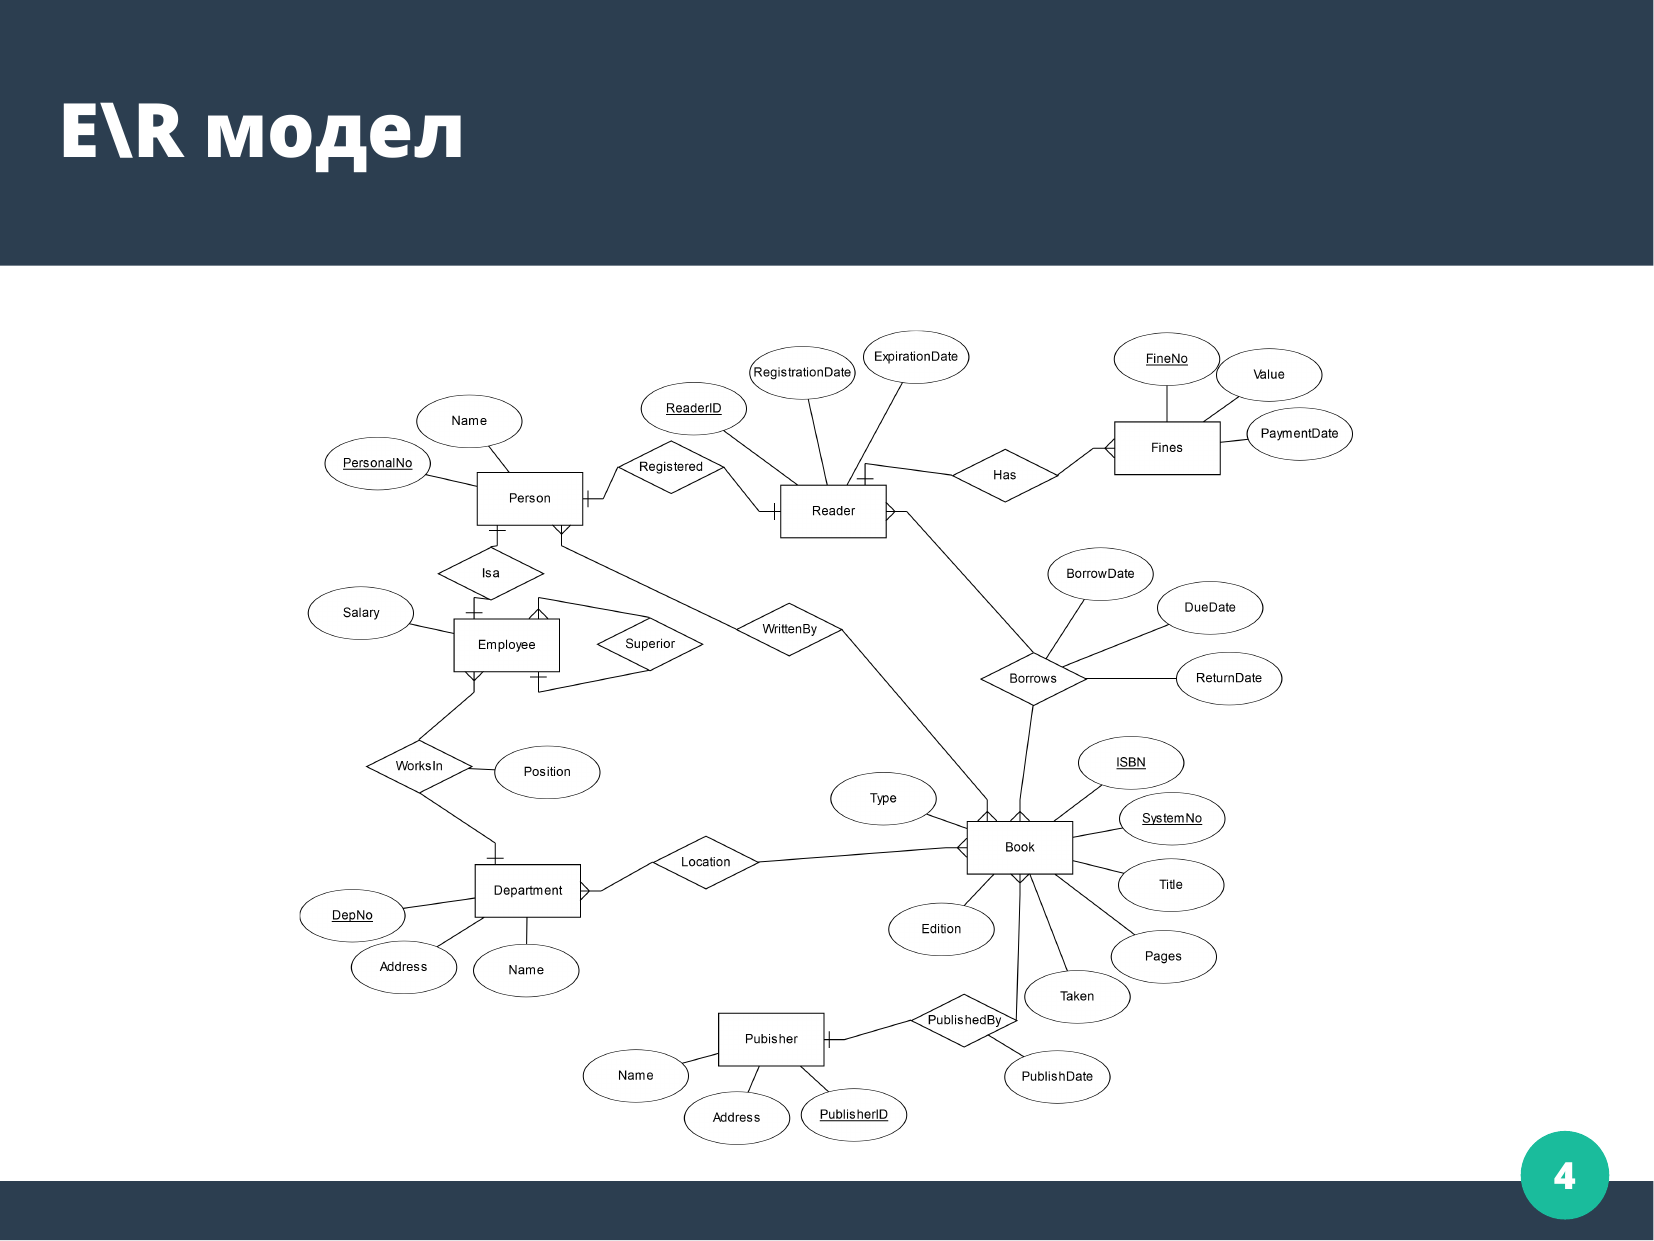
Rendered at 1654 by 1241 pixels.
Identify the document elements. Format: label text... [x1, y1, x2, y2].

picture [293, 324, 1360, 1152]
title Е\R модел [59, 49, 1595, 207]
